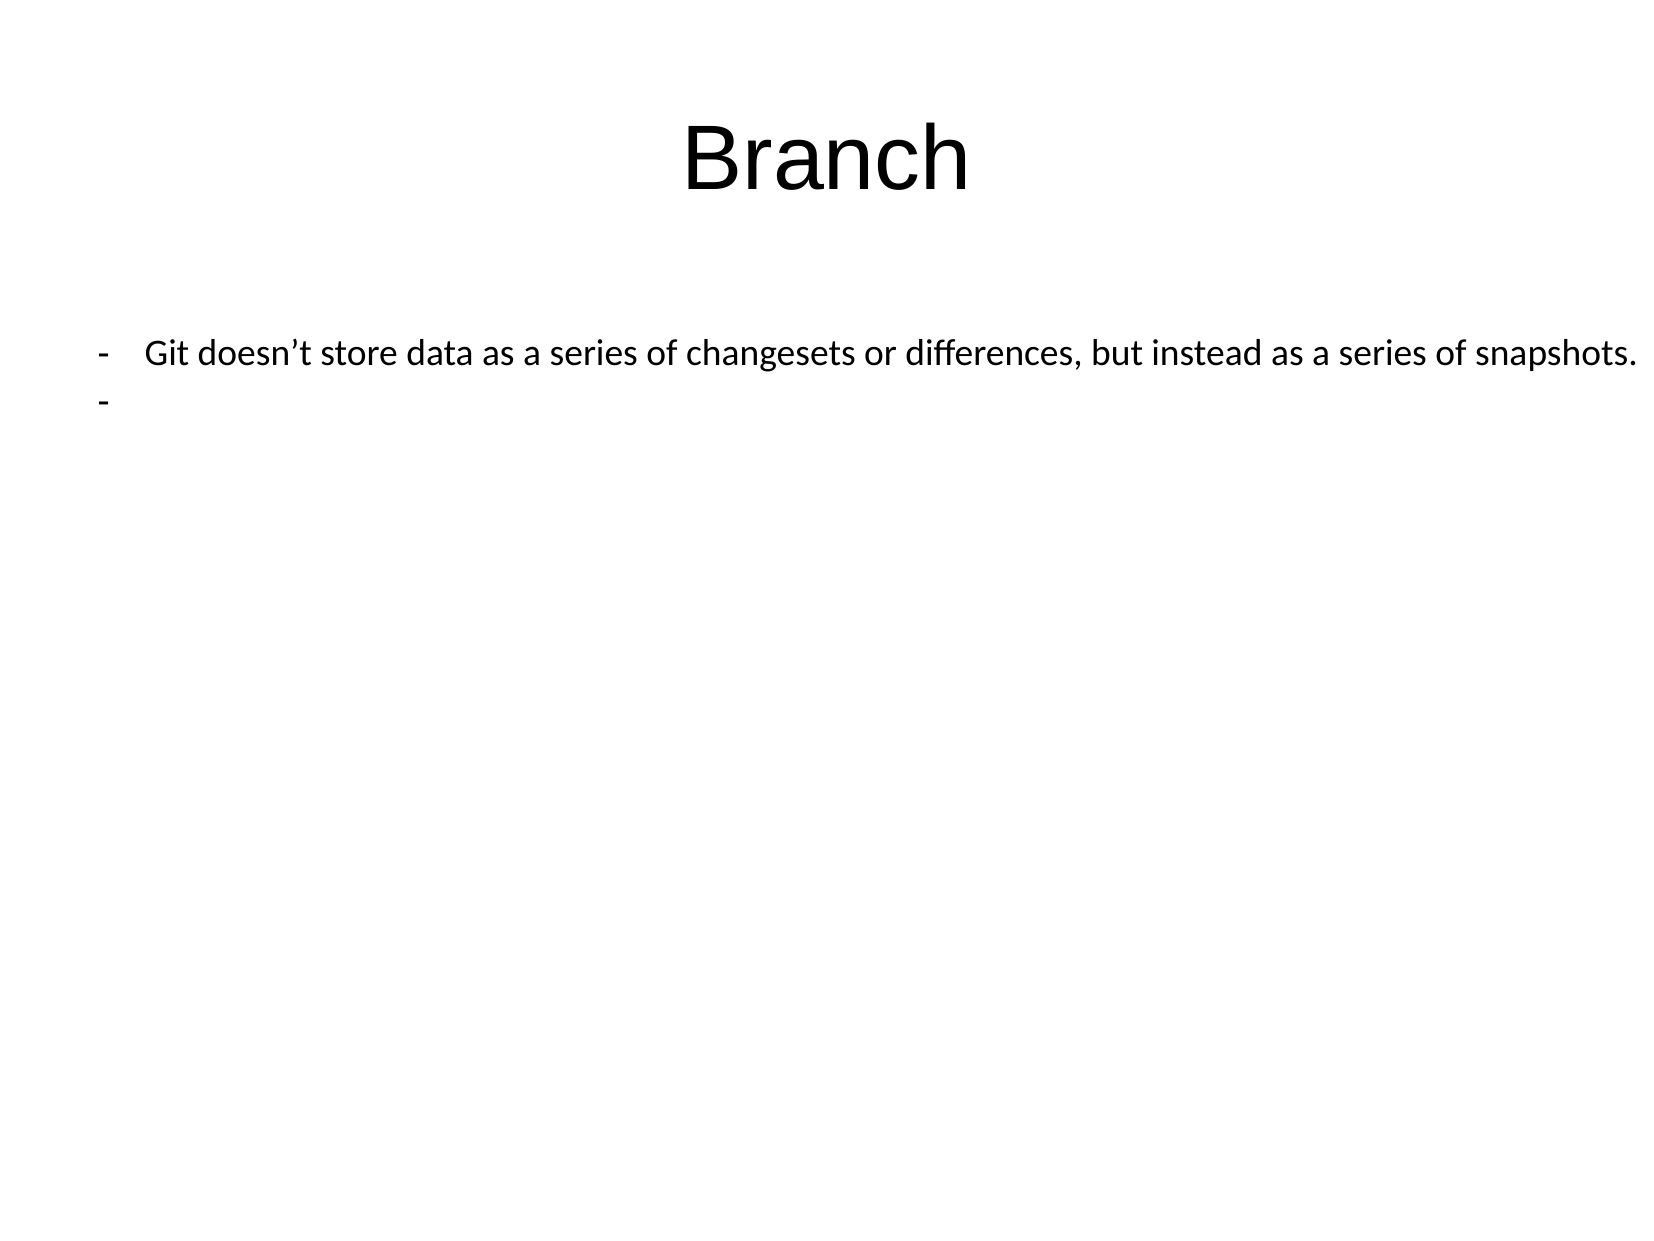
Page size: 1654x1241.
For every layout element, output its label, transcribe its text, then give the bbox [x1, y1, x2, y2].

text_box Git doesn’t store data as a series of changesets or differences, but instead as a series of snapshots. [82, 320, 1646, 427]
title Branch [82, 49, 1571, 257]
